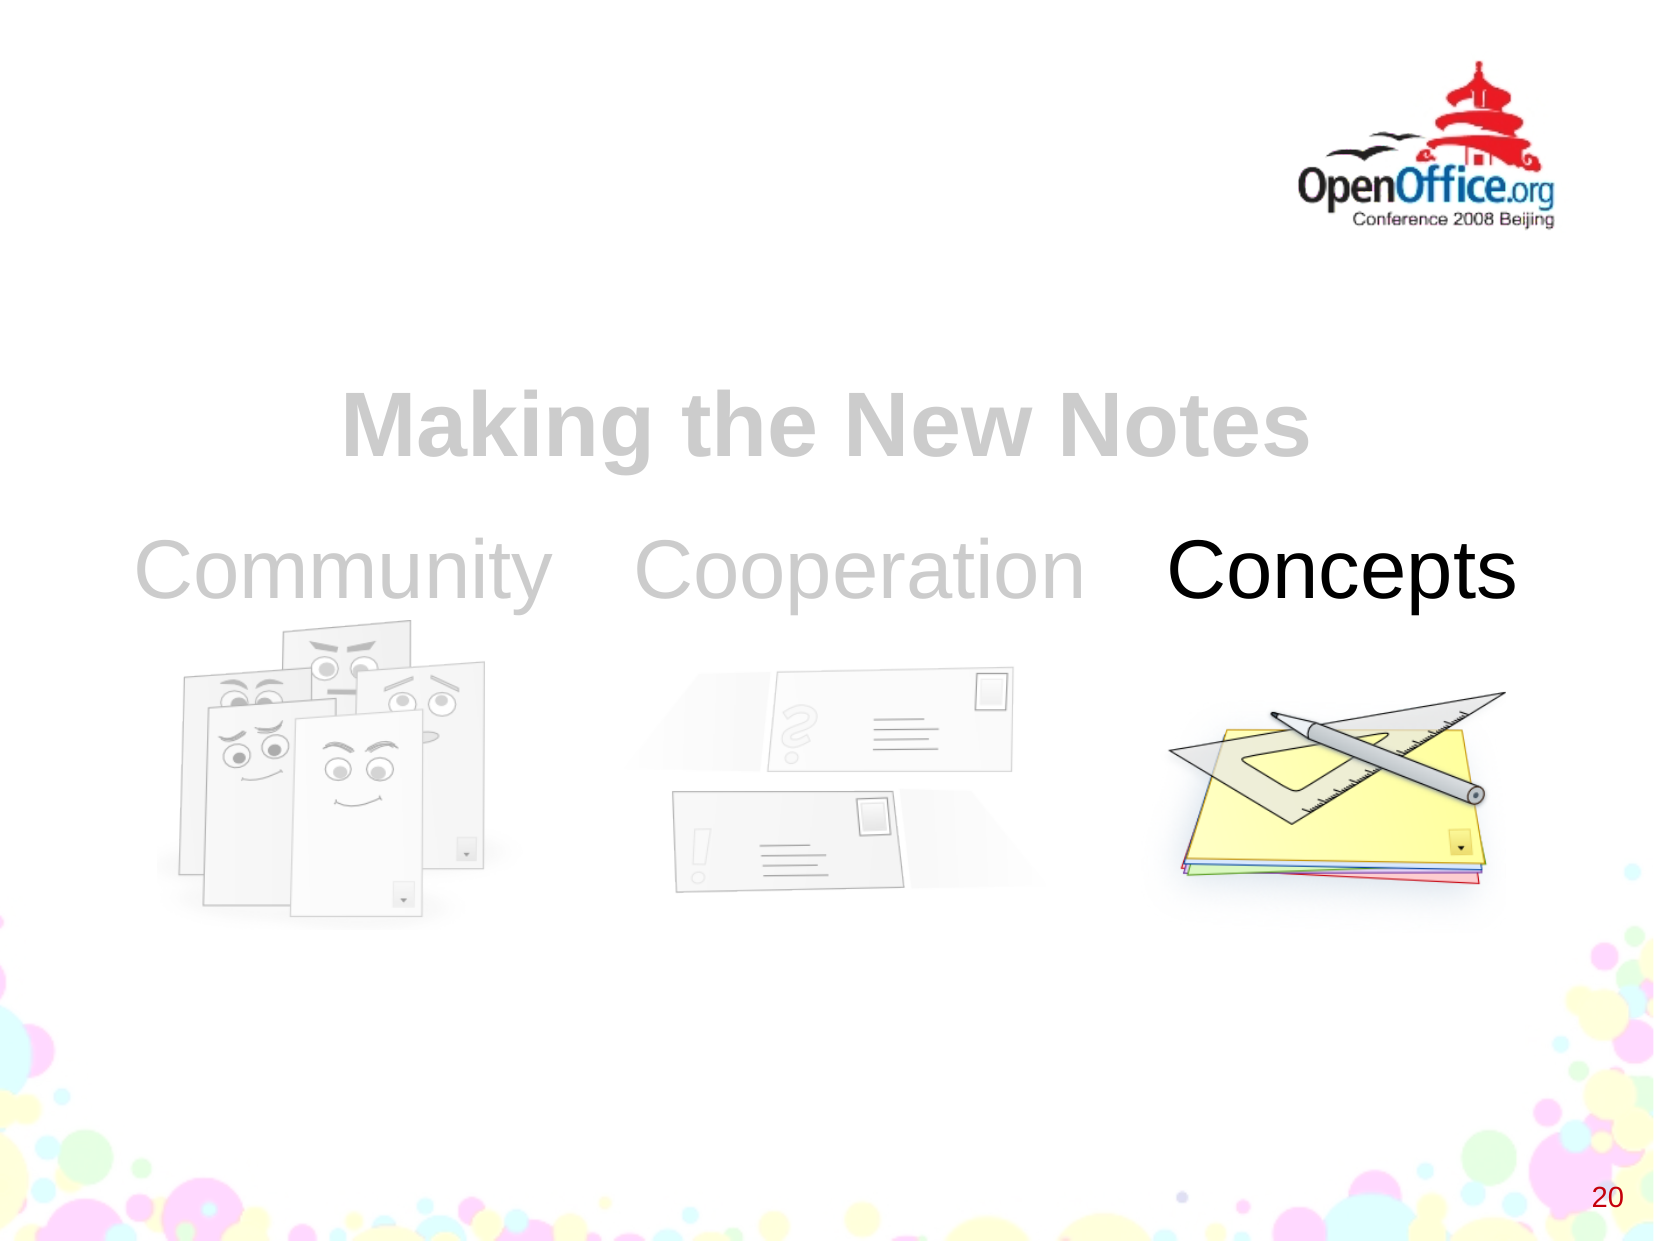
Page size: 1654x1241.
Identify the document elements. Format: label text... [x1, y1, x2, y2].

picture [1141, 635, 1506, 945]
text_box Community [118, 500, 561, 594]
picture [624, 625, 1046, 936]
picture [1285, 51, 1569, 250]
title Making the New Notes [82, 347, 1571, 450]
picture [157, 620, 526, 930]
text_box Concepts [1160, 500, 1534, 594]
text_box Cooperation [561, 500, 1160, 594]
